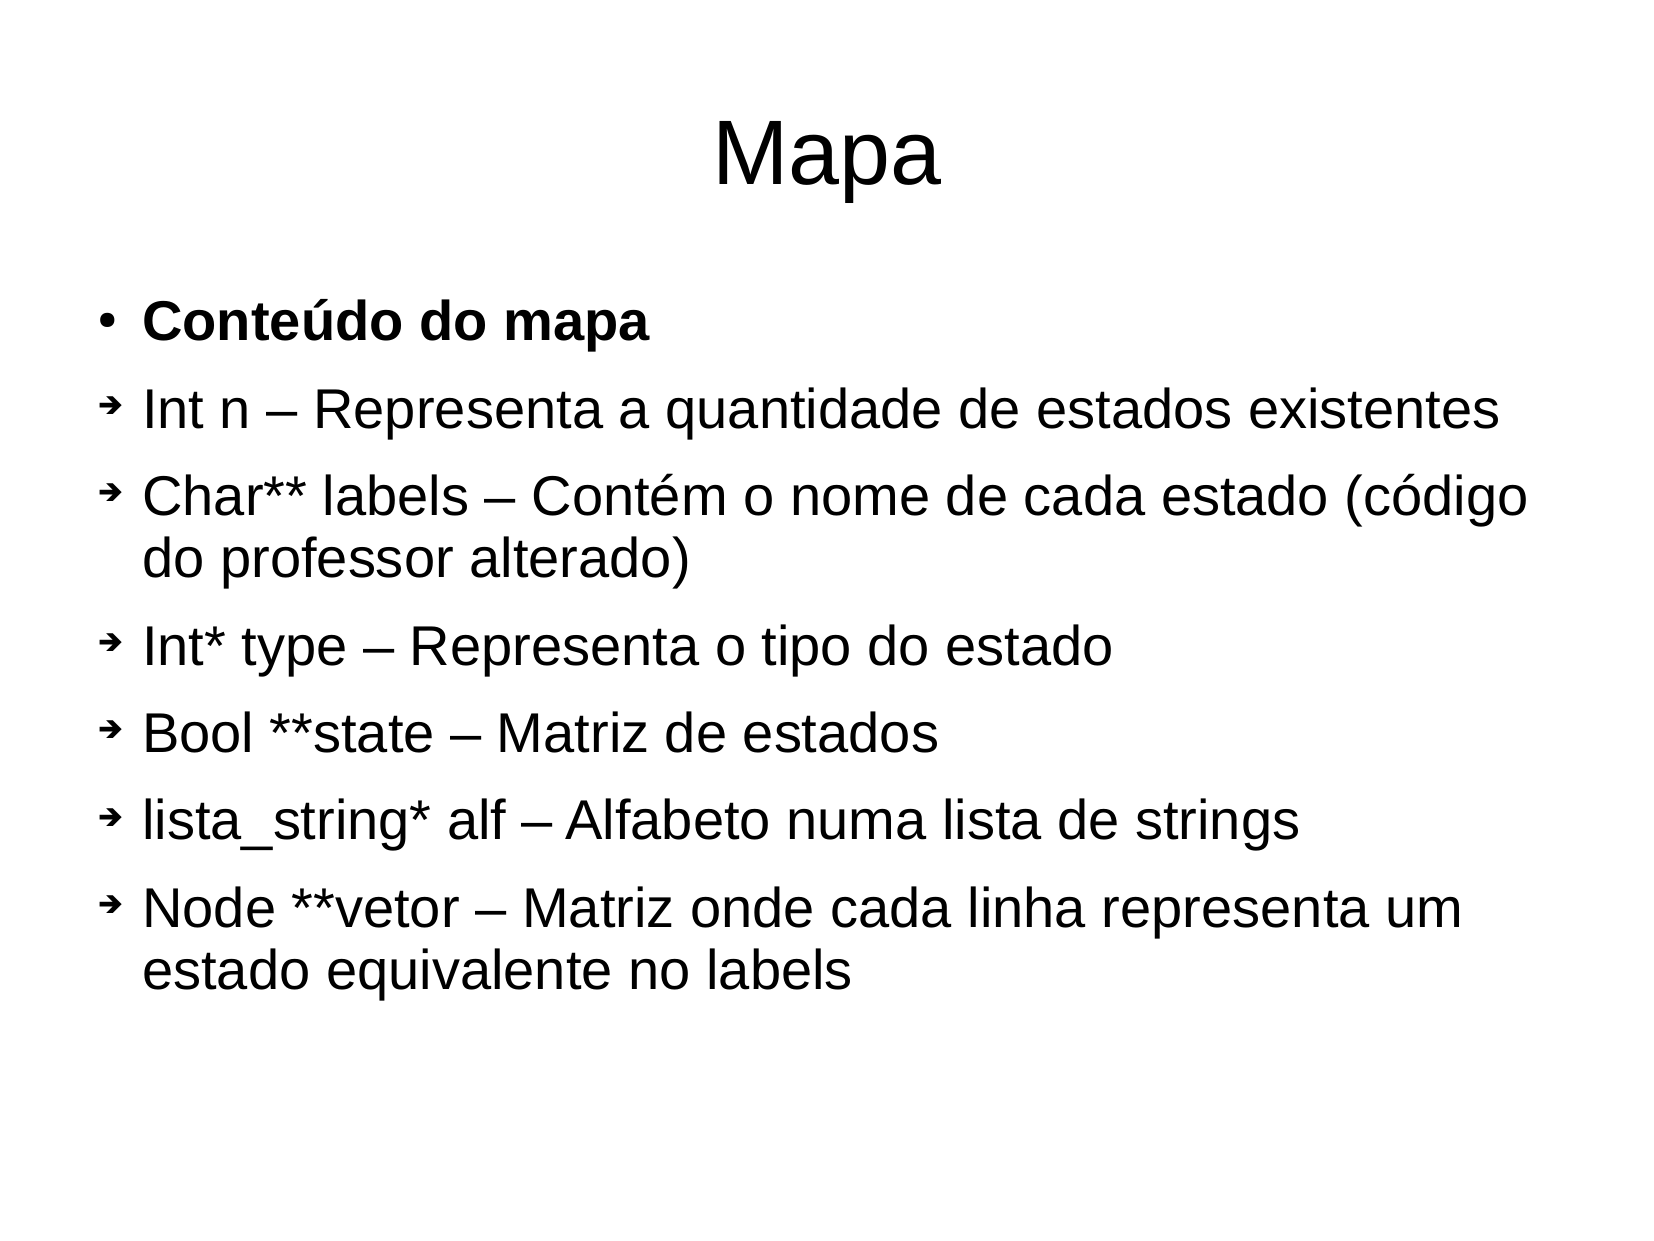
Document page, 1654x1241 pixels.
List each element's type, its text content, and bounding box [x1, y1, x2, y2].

list Conteúdo do mapa Int n – Representa a quantidade de estados existentes Char** labels – Contém o nome de cada estado (código do professor alterado) Int* type – Representa o tipo do estado Bool **state – Matriz de estados lista_string* alf – Alfabeto numa lista de strings Node **vetor – Matriz onde cada linha representa um estado equivalente no labels [82, 290, 1571, 1010]
title Mapa [82, 49, 1571, 257]
